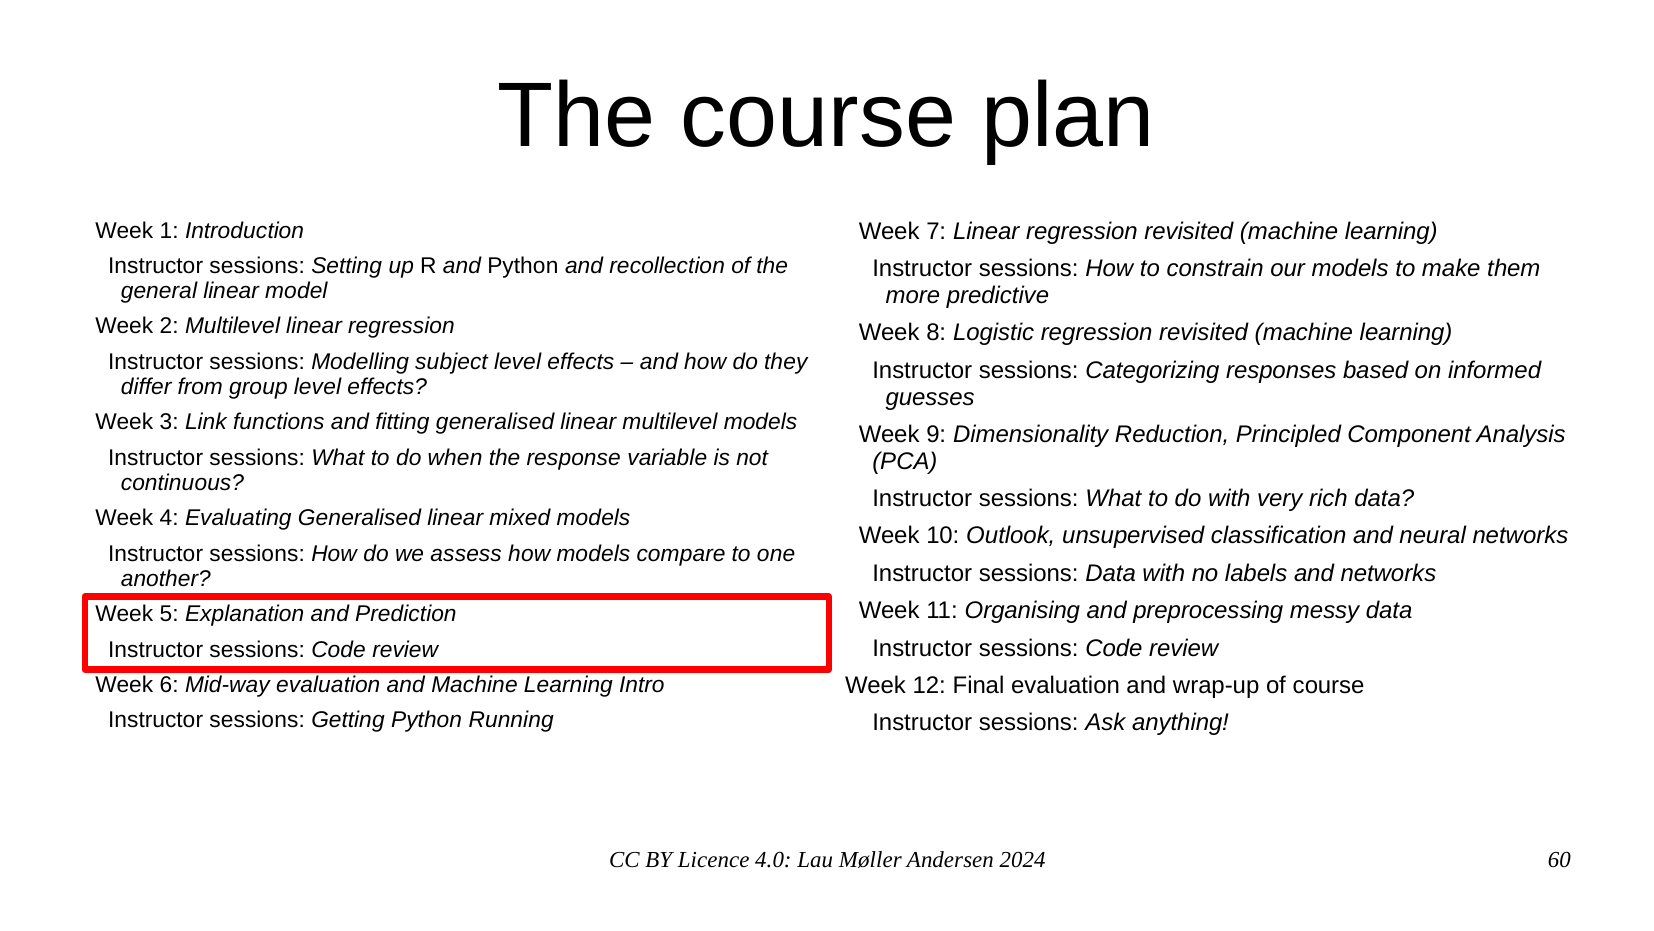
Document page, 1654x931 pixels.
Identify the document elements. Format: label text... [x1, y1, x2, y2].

list Week 1: Introduction Instructor sessions: Setting up R and Python and recollection of the general linear model Week 2: Multilevel linear regression Instructor sessions: Modelling subject level effects – and how do they differ from group level effects? Week 3: Link functions and fitting generalised linear multilevel models Instructor sessions: What to do when the response variable is not continuous? Week 4: Evaluating Generalised linear mixed models Instructor sessions: How do we assess how models compare to one another? Week 5: Explanation and Prediction Instructor sessions: Code review Week 6: Mid-way evaluation and Machine Learning Intro Instructor sessions: Getting Python Running [82, 217, 809, 593]
list Week 1: Introduction Instructor sessions: Setting up R and Python and recollection of the general linear model Week 2: Multilevel linear regression Instructor sessions: Modelling subject level effects – and how do they differ from group level effects? Week 3: Link functions and fitting generalised linear multilevel models Instructor sessions: What to do when the response variable is not continuous? Week 4: Evaluating Generalised linear mixed models Instructor sessions: How do we assess how models compare to one another? Week 5: Explanation and Prediction Instructor sessions: Code review Week 6: Mid-way evaluation and Machine Learning Intro Instructor sessions: Getting Python Running [88, 600, 809, 666]
title The course plan [82, 37, 1571, 193]
list Week 7: Linear regression revisited (machine learning) Instructor sessions: How to constrain our models to make them more predictive Week 8: Logistic regression revisited (machine learning) Instructor sessions: Categorizing responses based on informed guesses Week 9: Dimensionality Reduction, Principled Component Analysis (PCA) Instructor sessions: What to do with very rich data? Week 10: Outlook, unsupervised classification and neural networks Instructor sessions: Data with no labels and networks Week 11: Organising and preprocessing messy data Instructor sessions: Code review Week 12: Final evaluation and wrap-up of course Instructor sessions: Ask anything! [845, 217, 1572, 758]
list Week 1: Introduction Instructor sessions: Setting up R and Python and recollection of the general linear model Week 2: Multilevel linear regression Instructor sessions: Modelling subject level effects – and how do they differ from group level effects? Week 3: Link functions and fitting generalised linear multilevel models Instructor sessions: What to do when the response variable is not continuous? Week 4: Evaluating Generalised linear mixed models Instructor sessions: How do we assess how models compare to one another? Week 5: Explanation and Prediction Instructor sessions: Code review Week 6: Mid-way evaluation and Machine Learning Intro Instructor sessions: Getting Python Running [82, 673, 809, 758]
